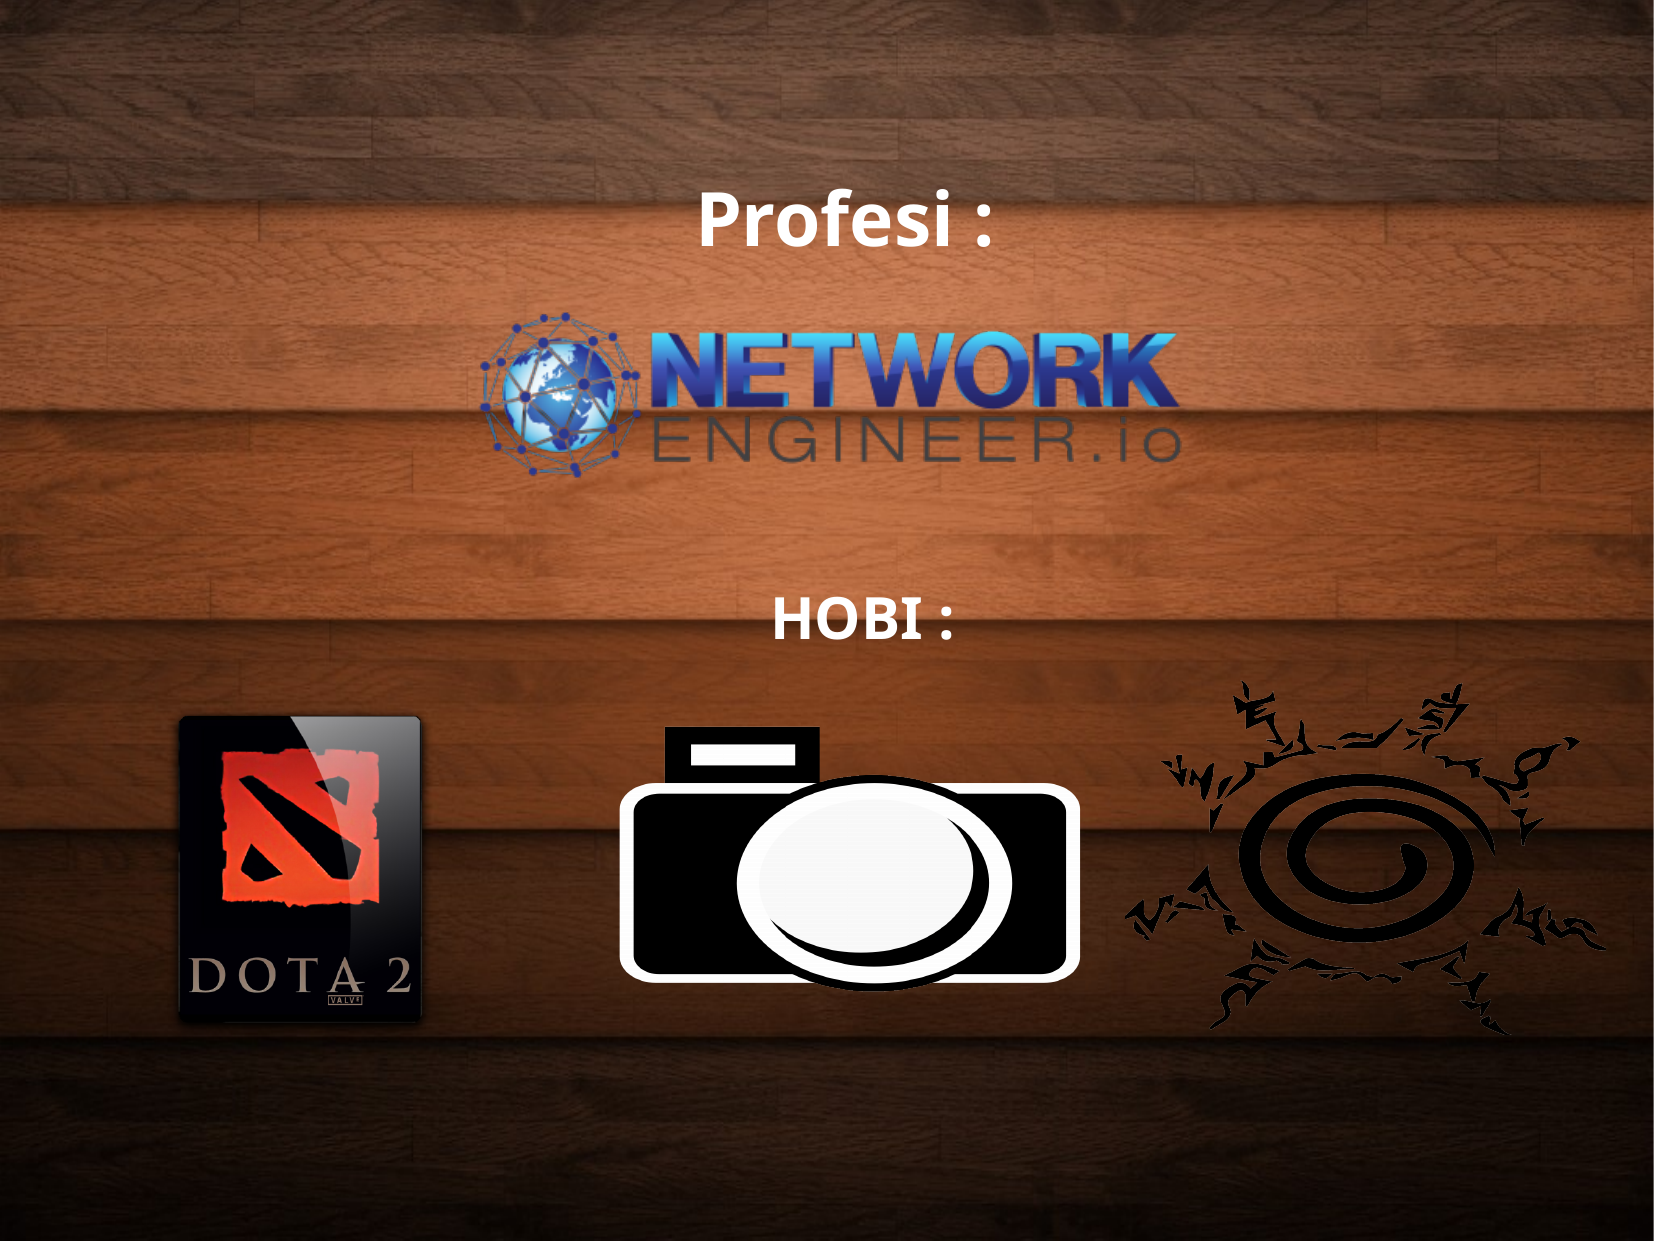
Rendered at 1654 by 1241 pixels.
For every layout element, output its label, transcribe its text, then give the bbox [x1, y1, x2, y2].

text_box Profesi : [360, 158, 1351, 271]
text_box HOBI : [435, 570, 1291, 661]
picture [0, 0, 1654, 1241]
